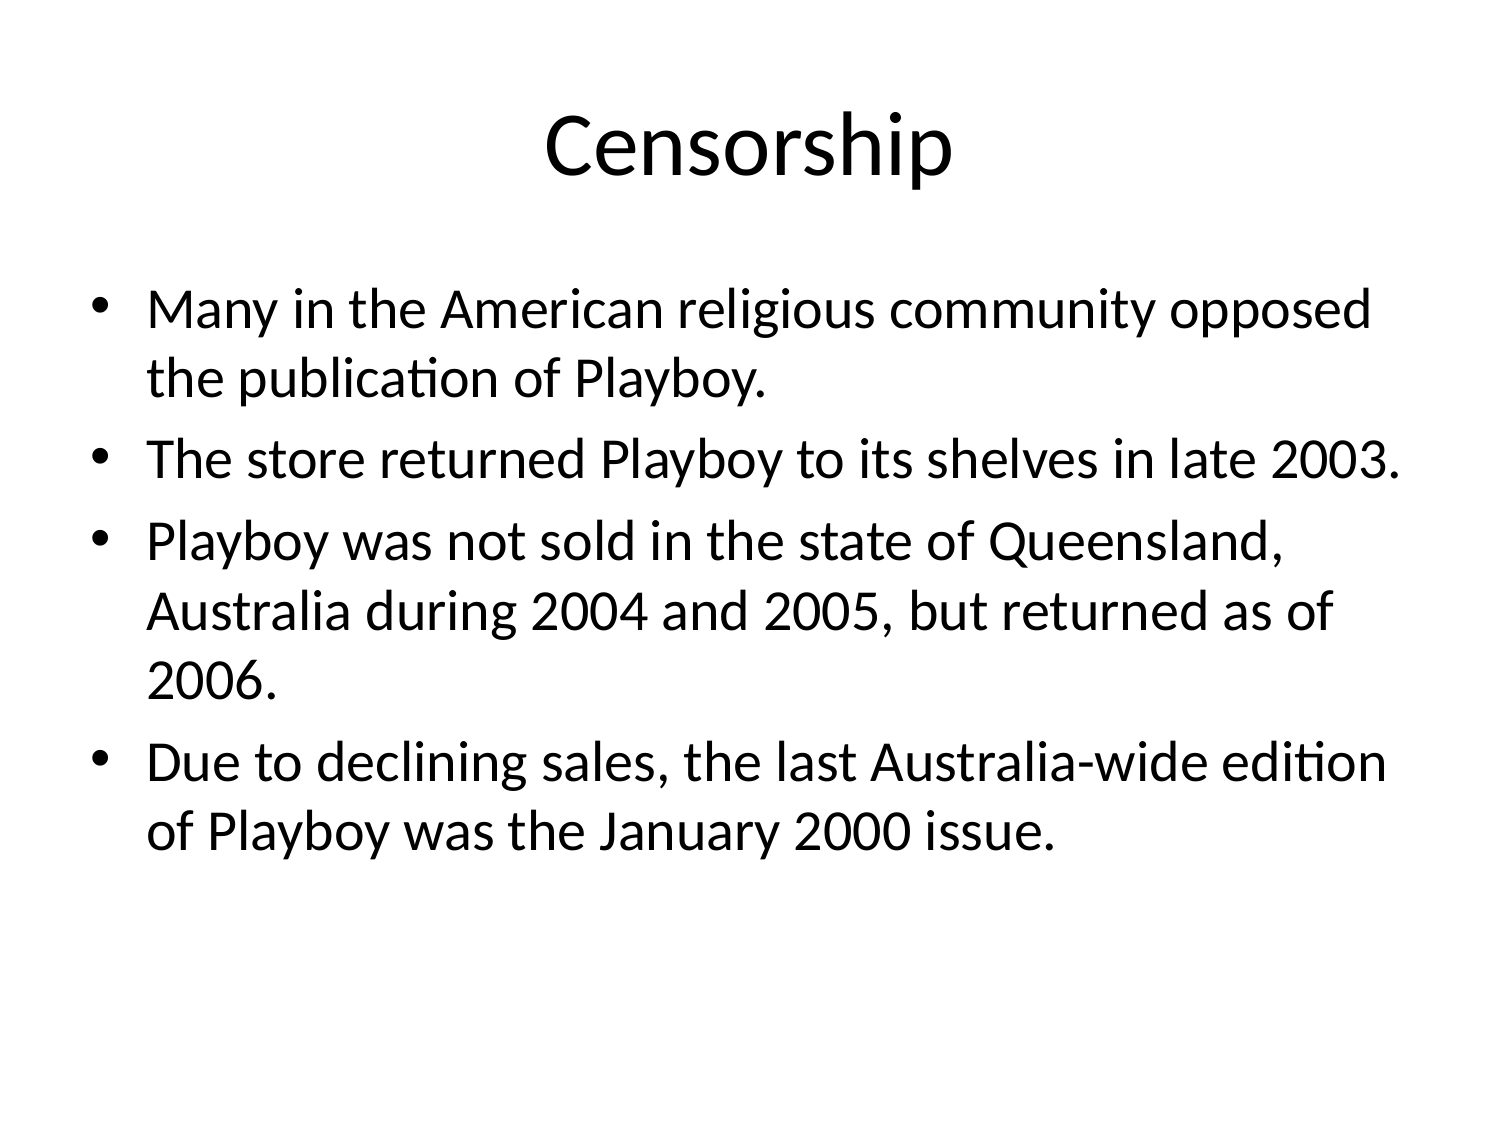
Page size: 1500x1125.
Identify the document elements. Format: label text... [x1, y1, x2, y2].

list Many in the American religious community opposed the publication of Playboy. The store returned Playboy to its shelves in late 2003. Playboy was not sold in the state of Queensland, Australia during 2004 and 2005, but returned as of 2006. Due to declining sales, the last Australia-wide edition of Playboy was the January 2000 issue. [75, 262, 1425, 1005]
title Censorship [75, 45, 1425, 233]
